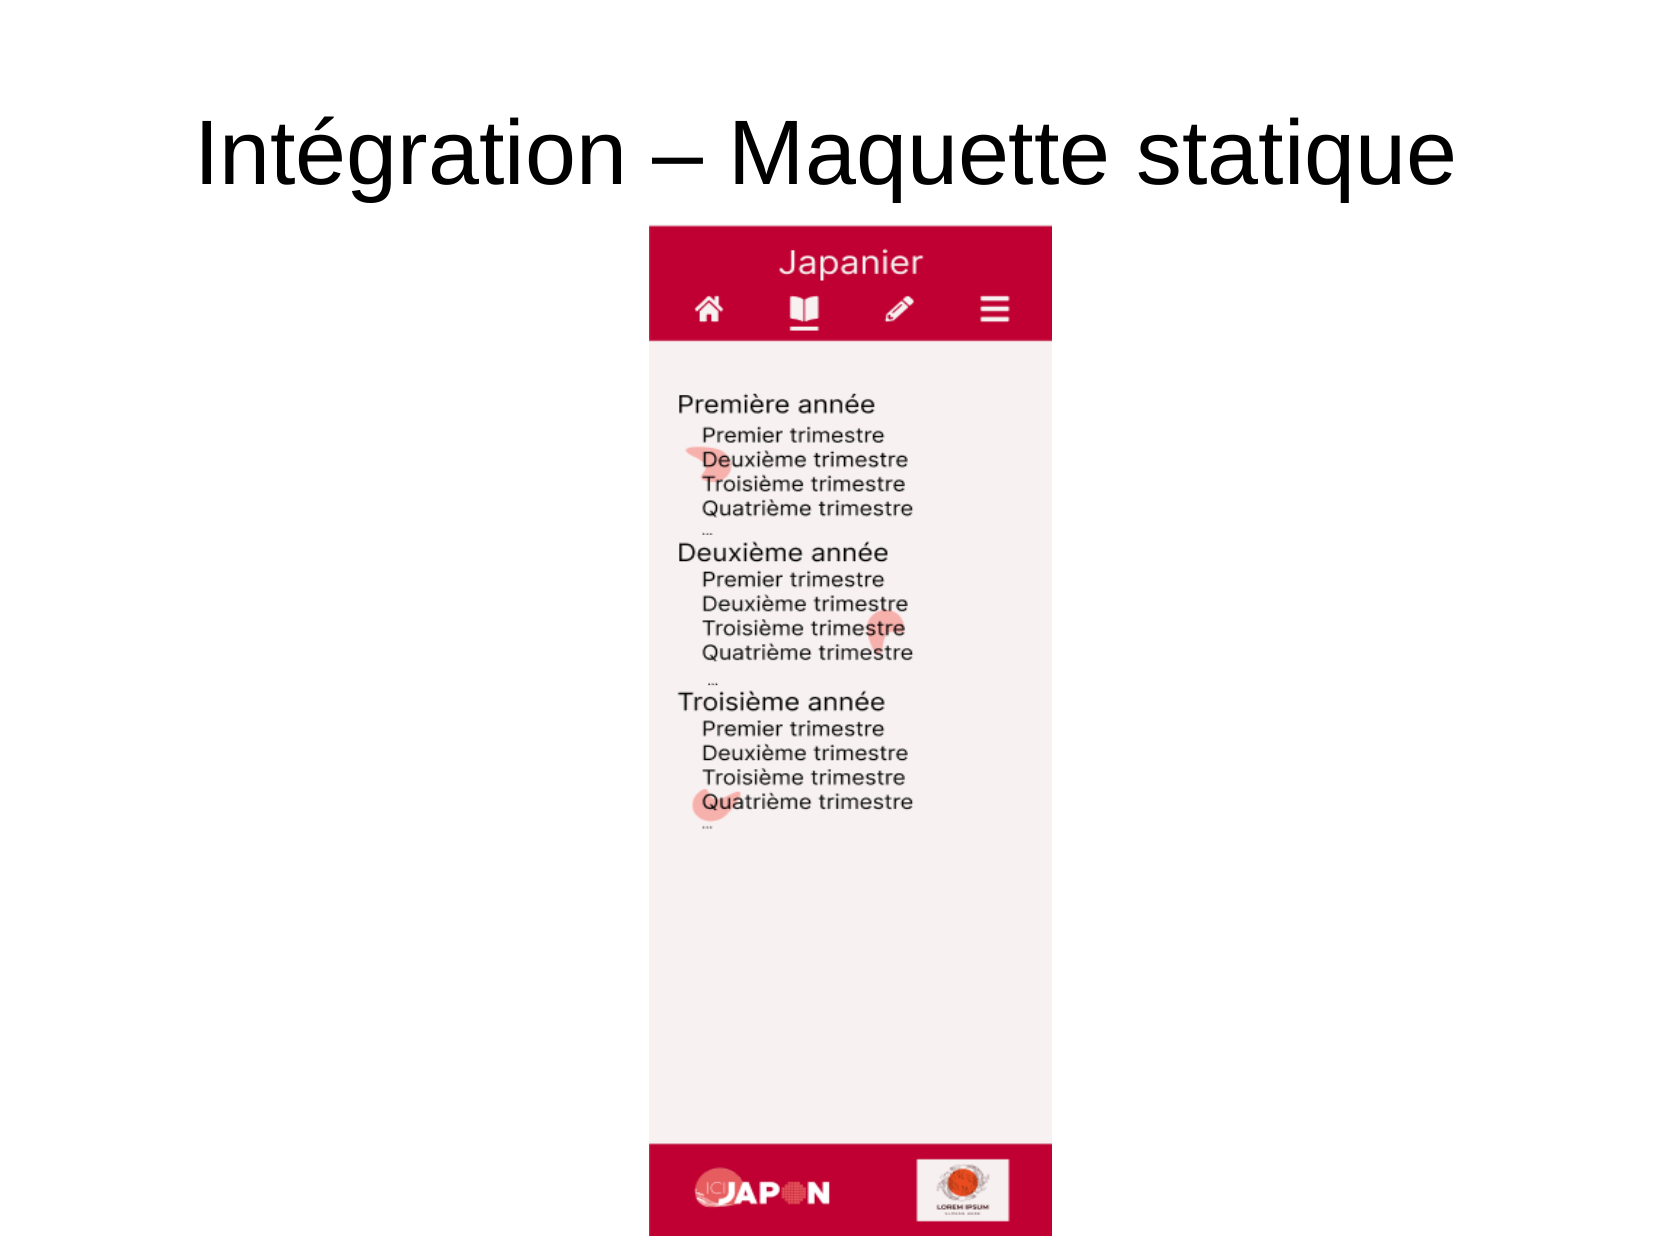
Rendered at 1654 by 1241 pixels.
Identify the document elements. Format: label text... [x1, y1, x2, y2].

picture [649, 224, 1052, 1236]
title Intégration – Maquette statique [82, 49, 1571, 257]
